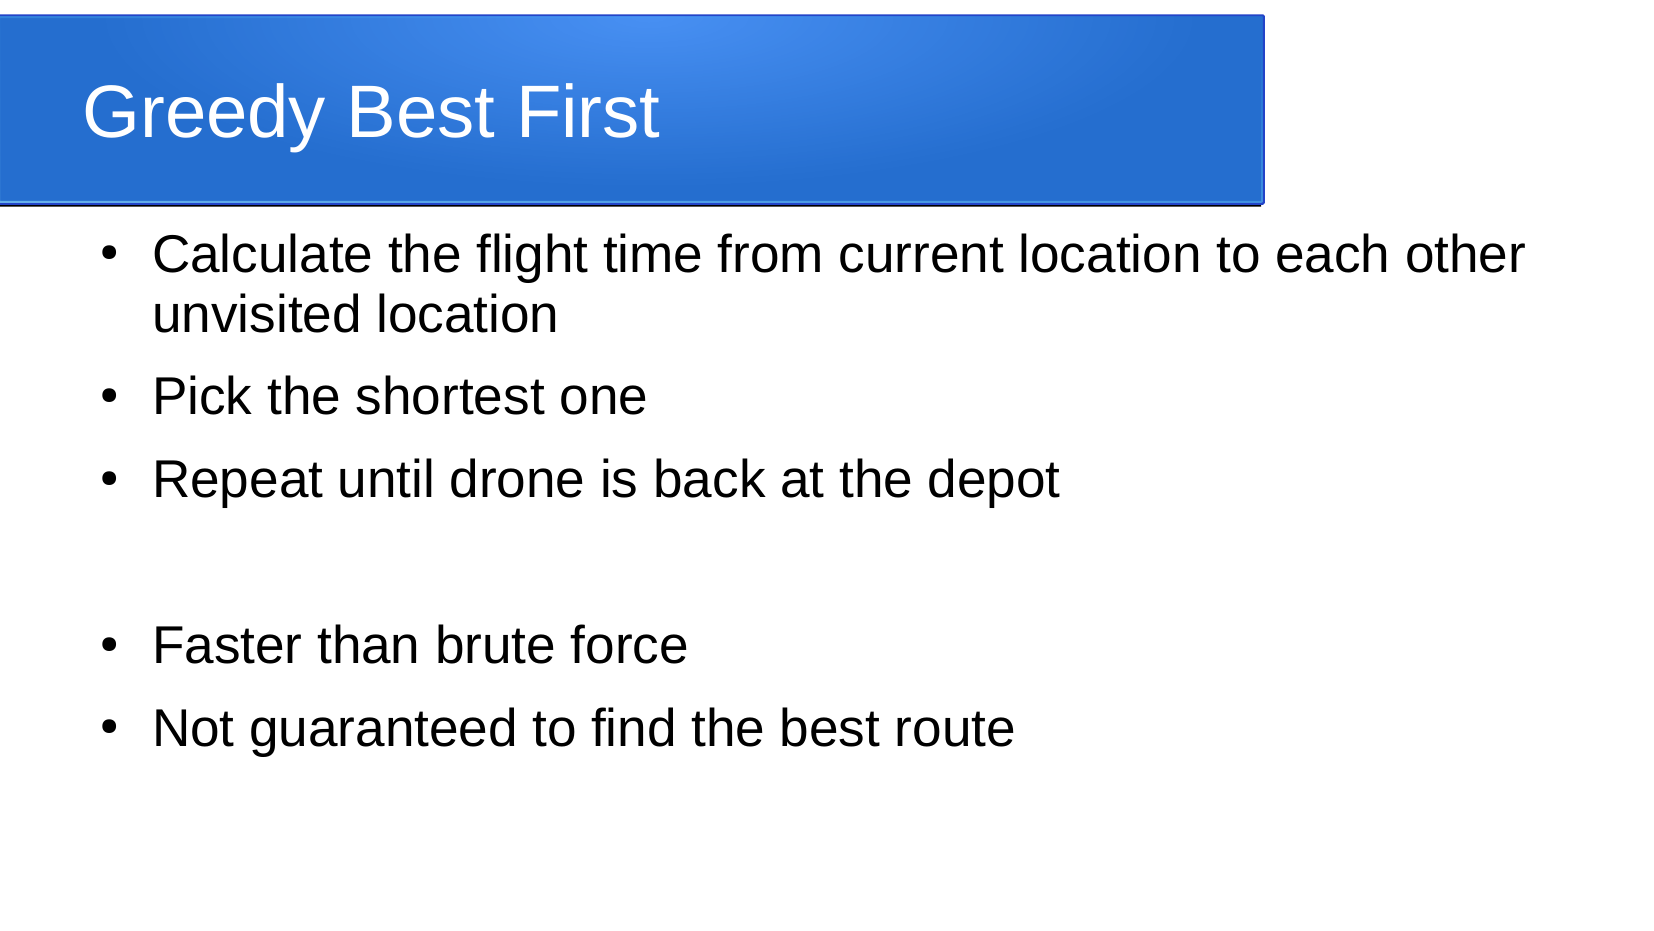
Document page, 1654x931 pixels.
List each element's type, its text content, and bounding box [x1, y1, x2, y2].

list Calculate the flight time from current location to each other unvisited location Pick the shortest one Repeat until drone is back at the depot Faster than brute force Not guaranteed to find the best route [82, 224, 1571, 764]
title Greedy Best First [82, 35, 1235, 189]
